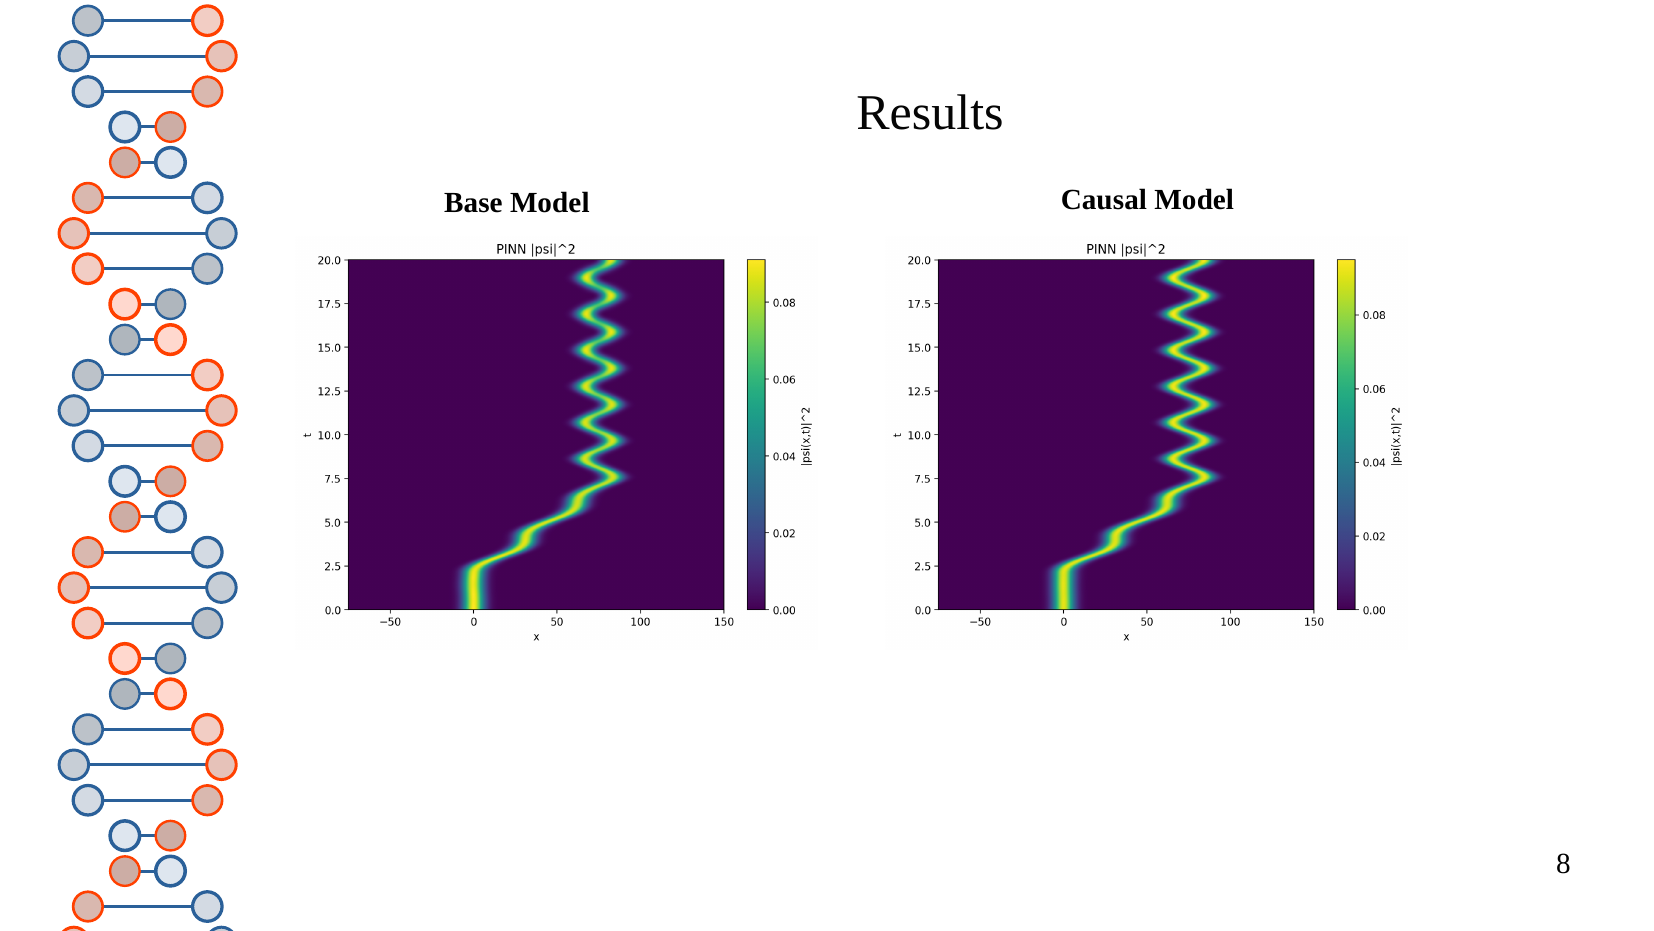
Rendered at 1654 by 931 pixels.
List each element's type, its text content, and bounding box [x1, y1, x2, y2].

text_box Base Model [429, 189, 611, 226]
text_box Causal Model [1045, 189, 1259, 223]
picture [885, 236, 1408, 650]
title Results [265, 35, 1595, 189]
picture [295, 236, 818, 650]
